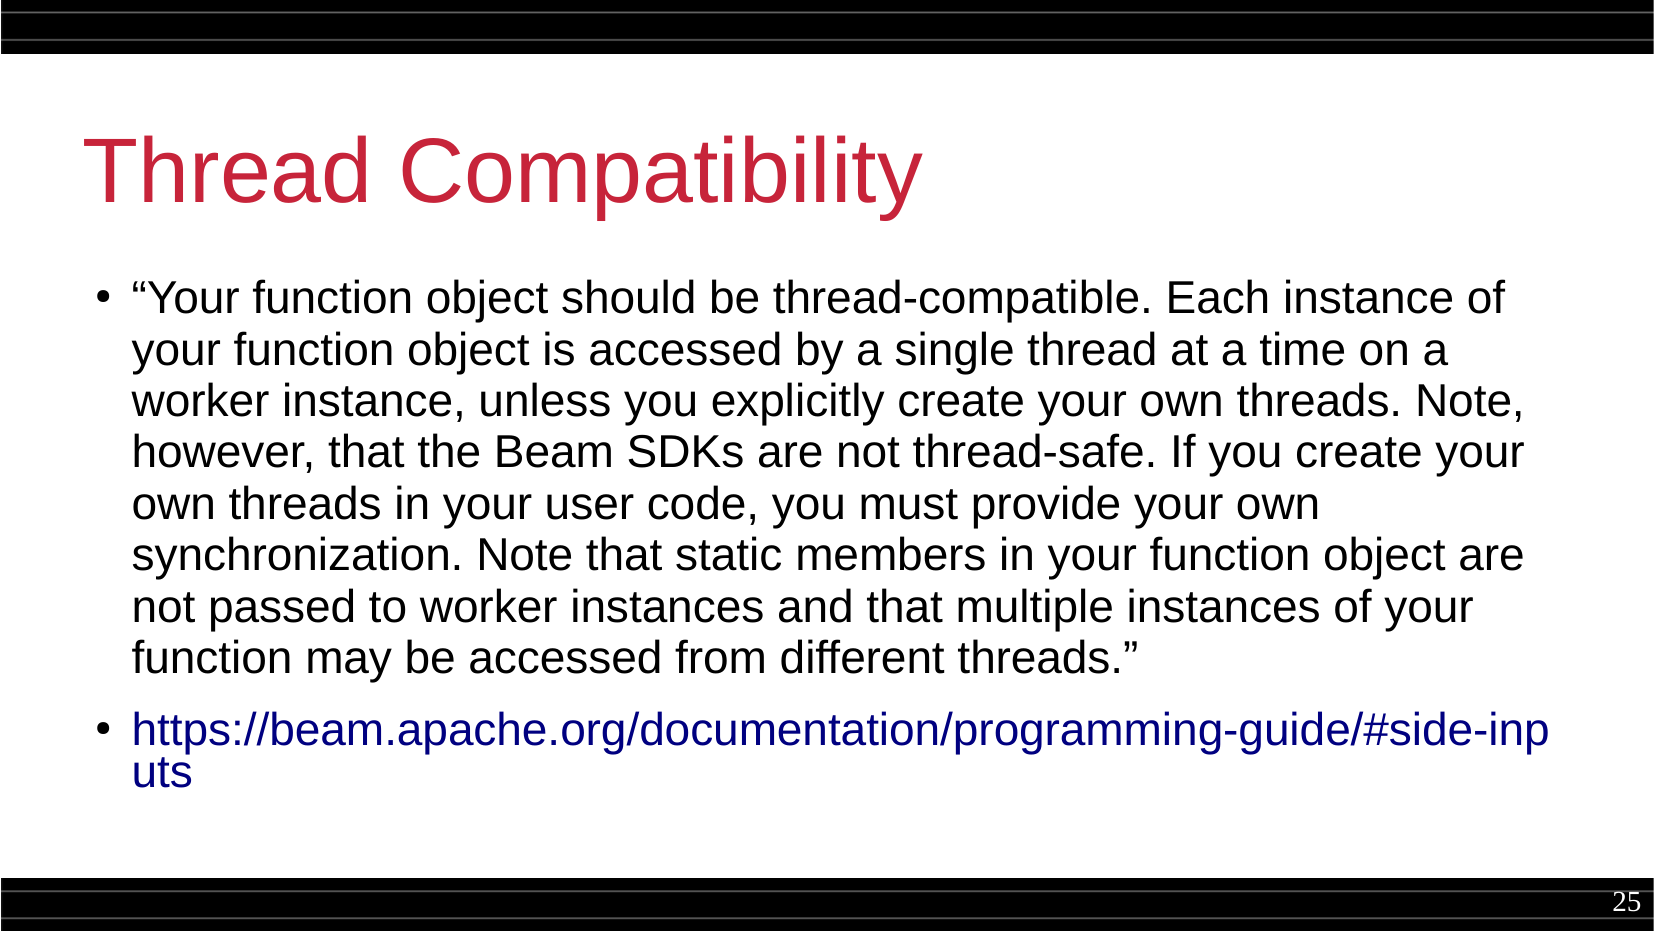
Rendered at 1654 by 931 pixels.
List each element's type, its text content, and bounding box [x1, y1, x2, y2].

picture [1, 0, 1654, 54]
title Thread Compatibility [82, 92, 1571, 249]
list “Your function object should be thread-compatible. Each instance of your function object is accessed by a single thread at a time on a worker instance, unless you explicitly create your own threads. Note, however, that the Beam SDKs are not thread-safe. If you create your own threads in your user code, you must provide your own synchronization. Note that static members in your function object are not passed to worker instances and that multiple instances of your function may be accessed from different threads.” https://beam.apache.org/documentation/programming-guide/#side-inputs [82, 271, 1571, 758]
picture [1, 878, 1654, 931]
